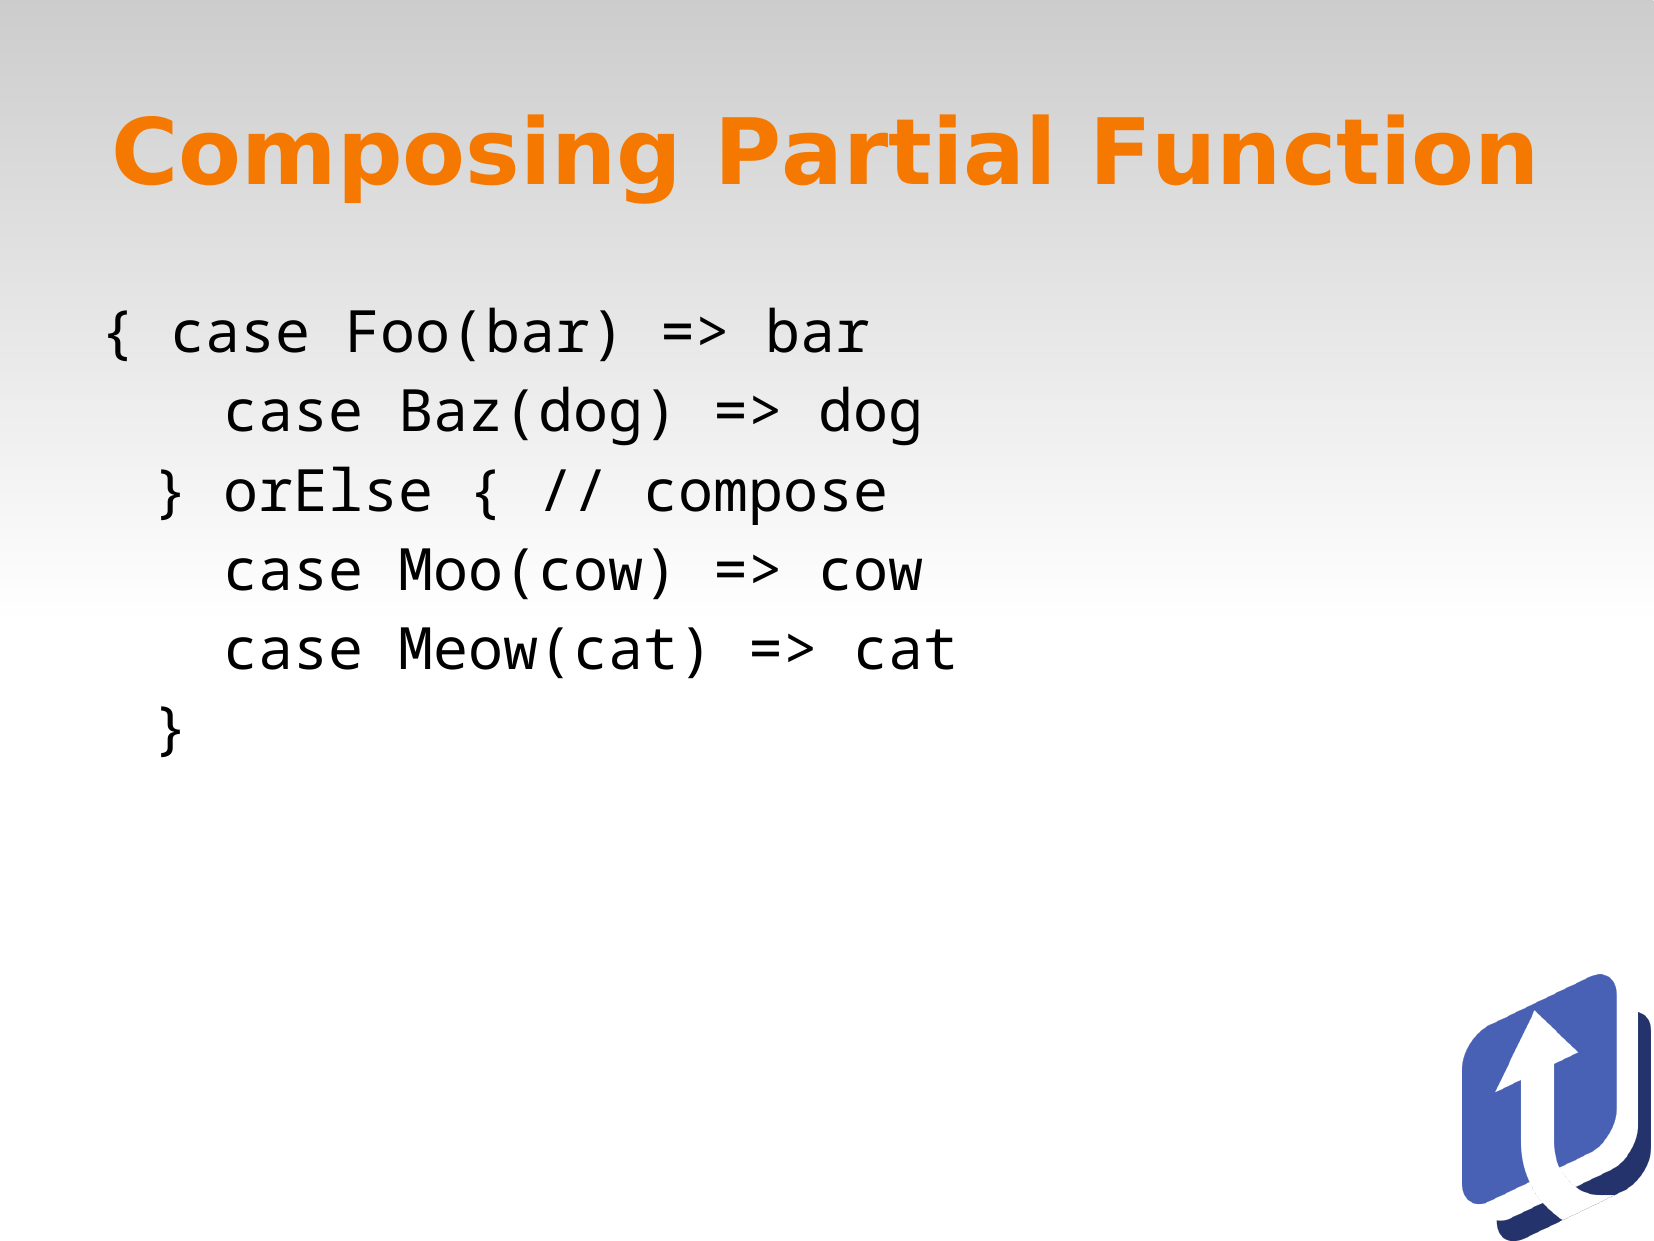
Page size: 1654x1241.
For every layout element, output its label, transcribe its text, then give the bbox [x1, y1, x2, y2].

picture [1462, 974, 1651, 1241]
title Composing Partial Function [82, 49, 1571, 257]
list { case Foo(bar) => bar case Baz(dog) => dog } orElse { // compose case Moo(cow) => cow case Meow(cat) => cat } [82, 290, 1571, 1109]
